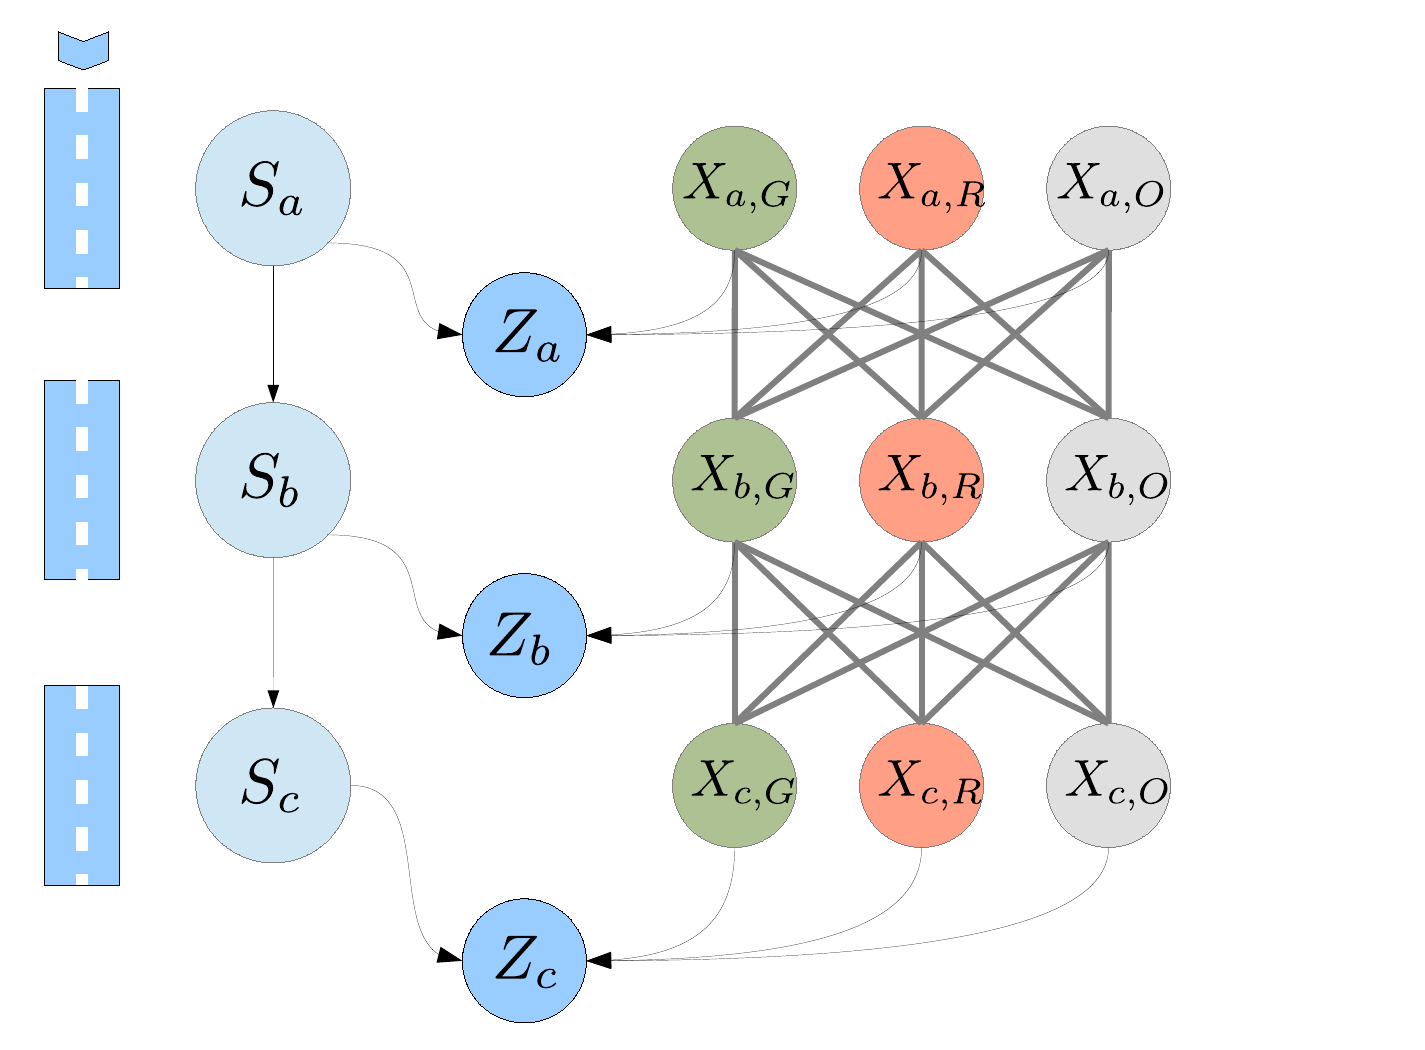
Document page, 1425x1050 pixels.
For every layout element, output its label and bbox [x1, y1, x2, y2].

text_box [44, 380, 120, 580]
text_box [44, 88, 120, 289]
text_box [672, 126, 797, 251]
text_box [462, 573, 587, 698]
text_box [1046, 418, 1171, 542]
text_box [672, 723, 797, 848]
text_box [1046, 126, 1171, 251]
picture [241, 160, 303, 216]
text_box [44, 685, 120, 886]
text_box [462, 272, 587, 397]
picture [241, 758, 299, 813]
text_box [859, 723, 984, 848]
text_box [195, 707, 351, 863]
text_box [1046, 723, 1171, 848]
text_box [859, 126, 986, 250]
text_box [672, 418, 797, 542]
text_box [462, 898, 587, 1023]
text_box [195, 110, 351, 266]
picture [241, 452, 298, 508]
text_box [859, 418, 984, 542]
text_box [195, 402, 351, 558]
text_box [58, 31, 109, 70]
